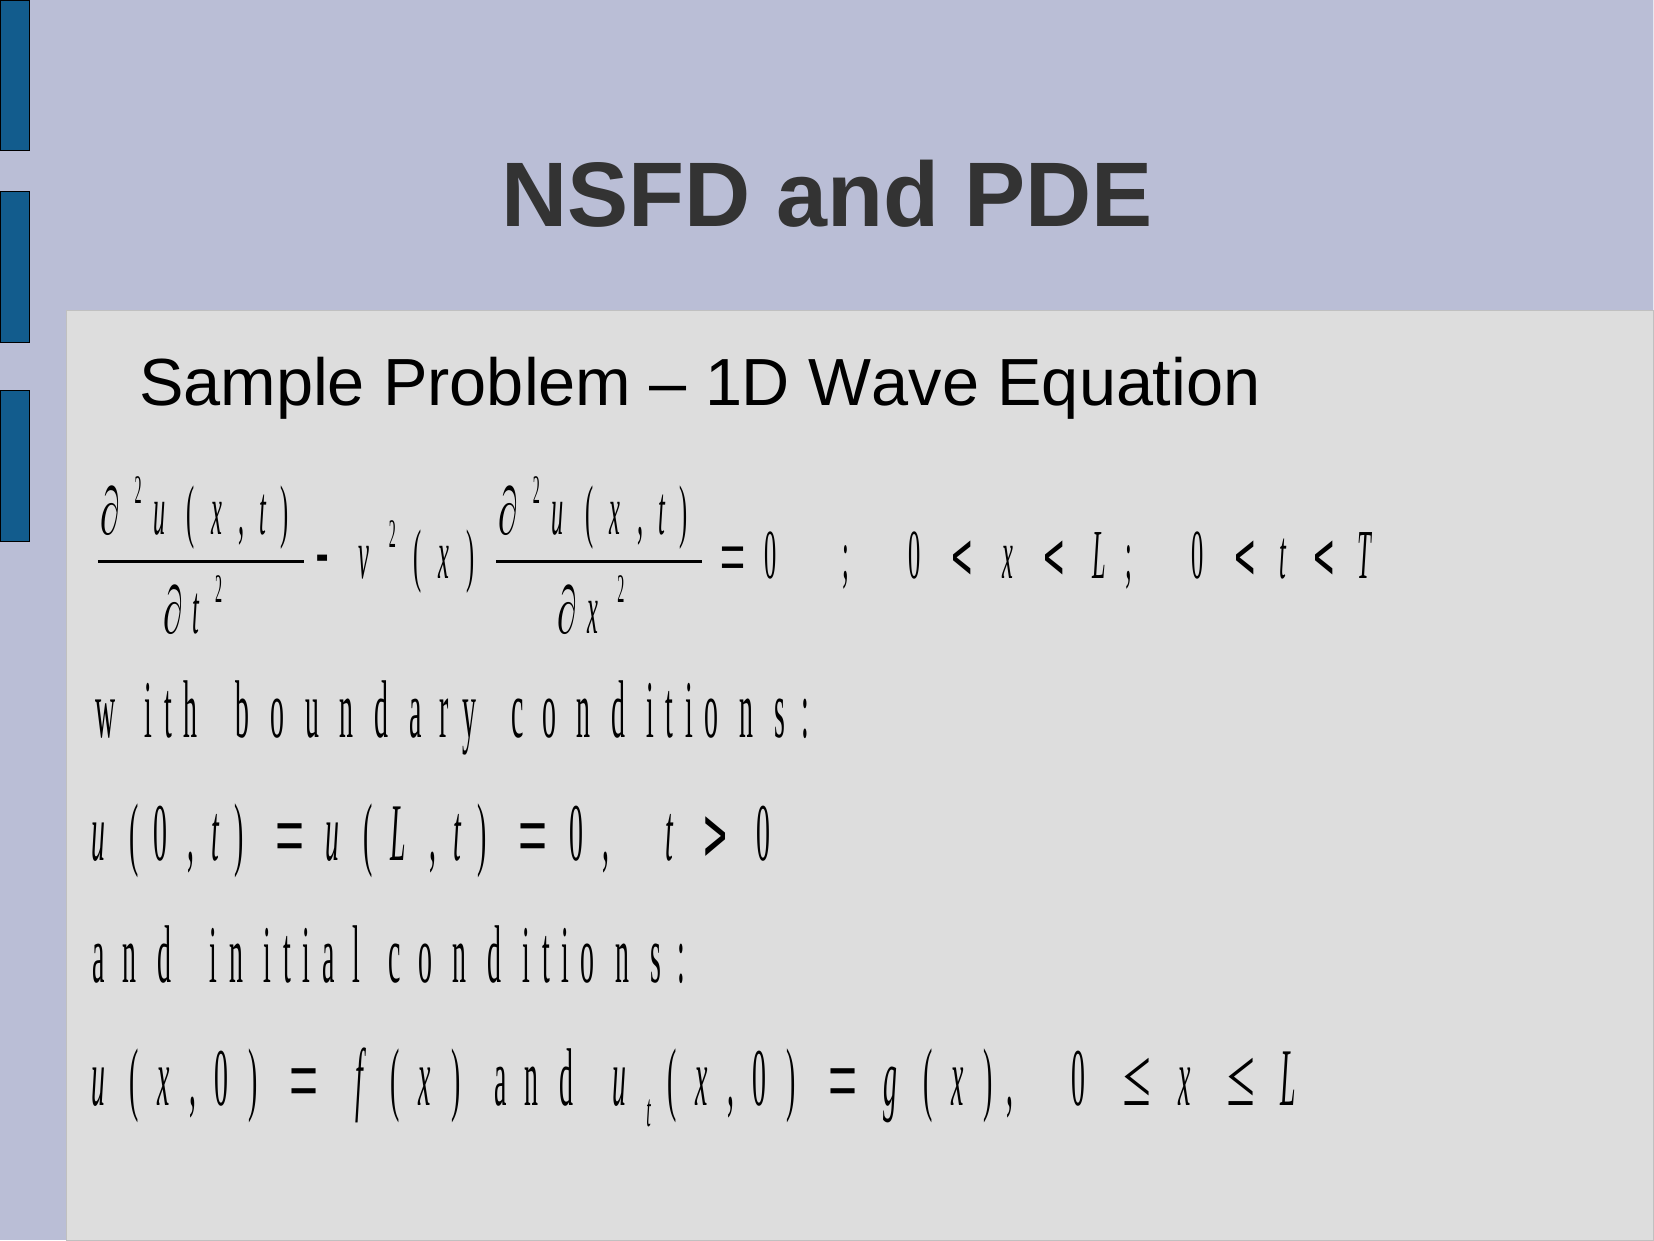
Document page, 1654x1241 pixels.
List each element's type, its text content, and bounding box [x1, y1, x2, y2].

picture [87, 456, 1409, 650]
list Sample Problem – 1D Wave Equation [121, 344, 1534, 1127]
picture [83, 664, 1333, 1143]
title NSFD and PDE [121, 91, 1534, 299]
